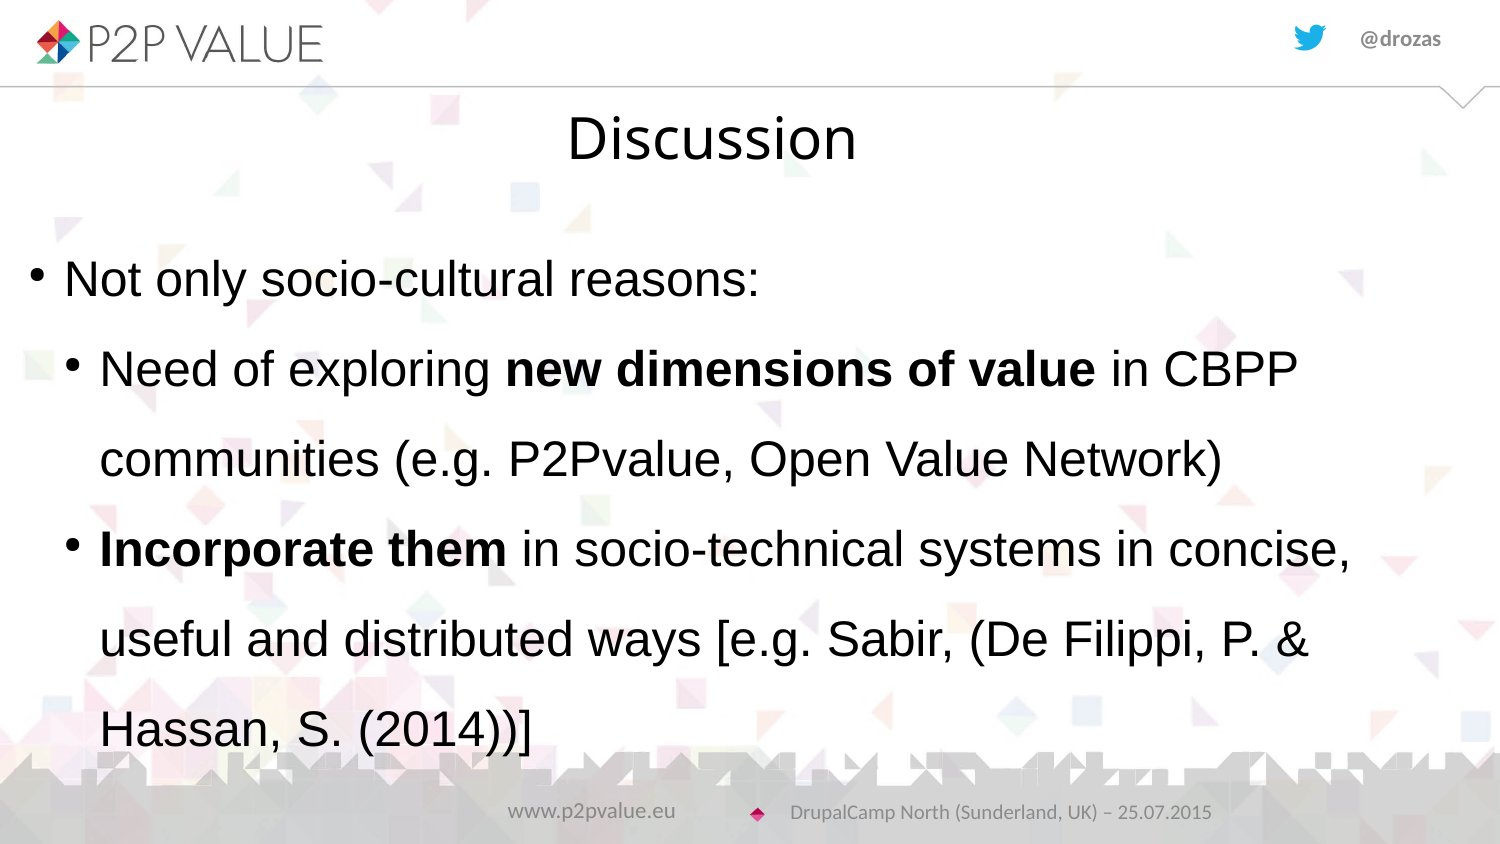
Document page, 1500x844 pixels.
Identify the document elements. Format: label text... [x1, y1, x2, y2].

picture [0, 0, 1500, 844]
text_box DrupalCamp North (Sunderland, UK) – 25.07.2015 [777, 788, 1470, 834]
subtitle Not only socio-cultural reasons: Need of exploring new dimensions of value in CBPP communities (e.g. P2Pvalue, Open Value Network) Incorporate them in socio-technical systems in concise, useful and distributed ways [e.g. Sabir, (De Filippi, P. & Hassan, S. (2014))] [15, 210, 1496, 766]
text_box www.p2pvalue.eu [501, 789, 720, 829]
text_box @drozas [1333, 15, 1455, 60]
title Discussion [60, 92, 1366, 181]
